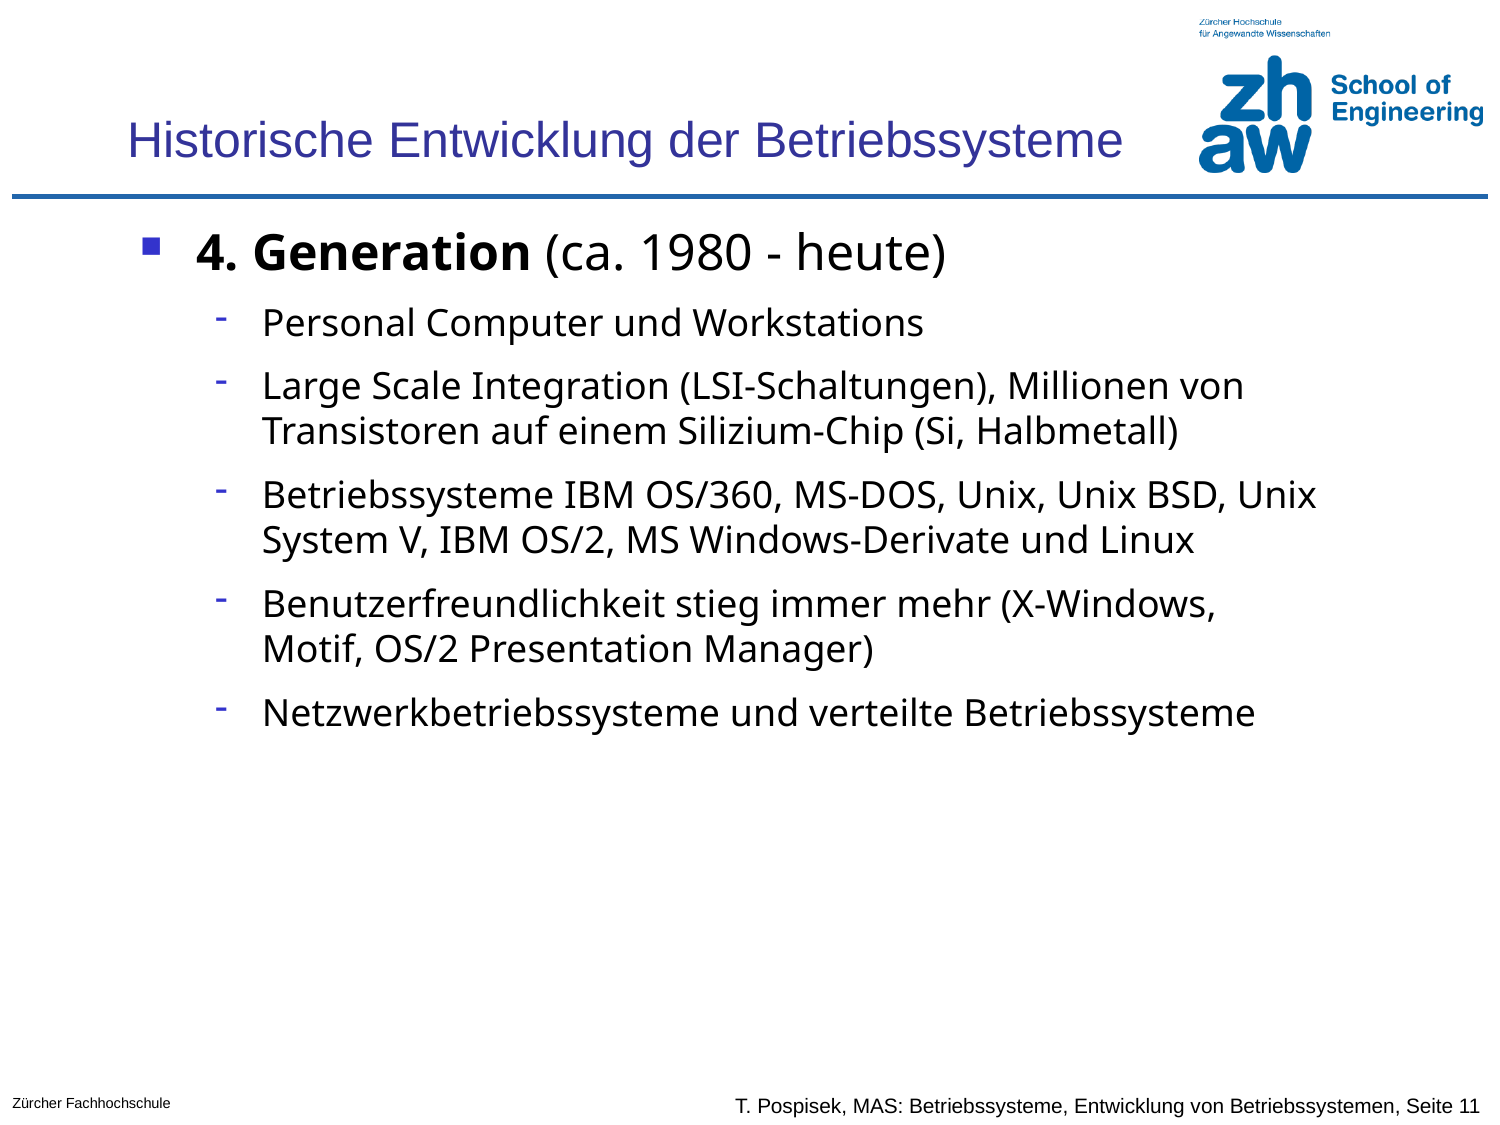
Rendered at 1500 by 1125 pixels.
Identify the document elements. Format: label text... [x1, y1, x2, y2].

list 4. Generation (ca. 1980 - heute) Personal Computer und Workstations Large Scale Integration (LSI-Schaltungen), Millionen von Transistoren auf einem Silizium-Chip (Si, Halbmetall) Betriebssysteme IBM OS/360, MS-DOS, Unix, Unix BSD, Unix System V, IBM OS/2, MS Windows-Derivate und Linux Benutzerfreundlichkeit stieg immer mehr (X-Windows, Motif, OS/2 Presentation Manager) Netzwerkbetriebssysteme und verteilte Betriebssysteme [125, 212, 1338, 800]
title Historische Entwicklung der Betriebssysteme [112, 50, 1391, 175]
picture [1199, 19, 1483, 173]
